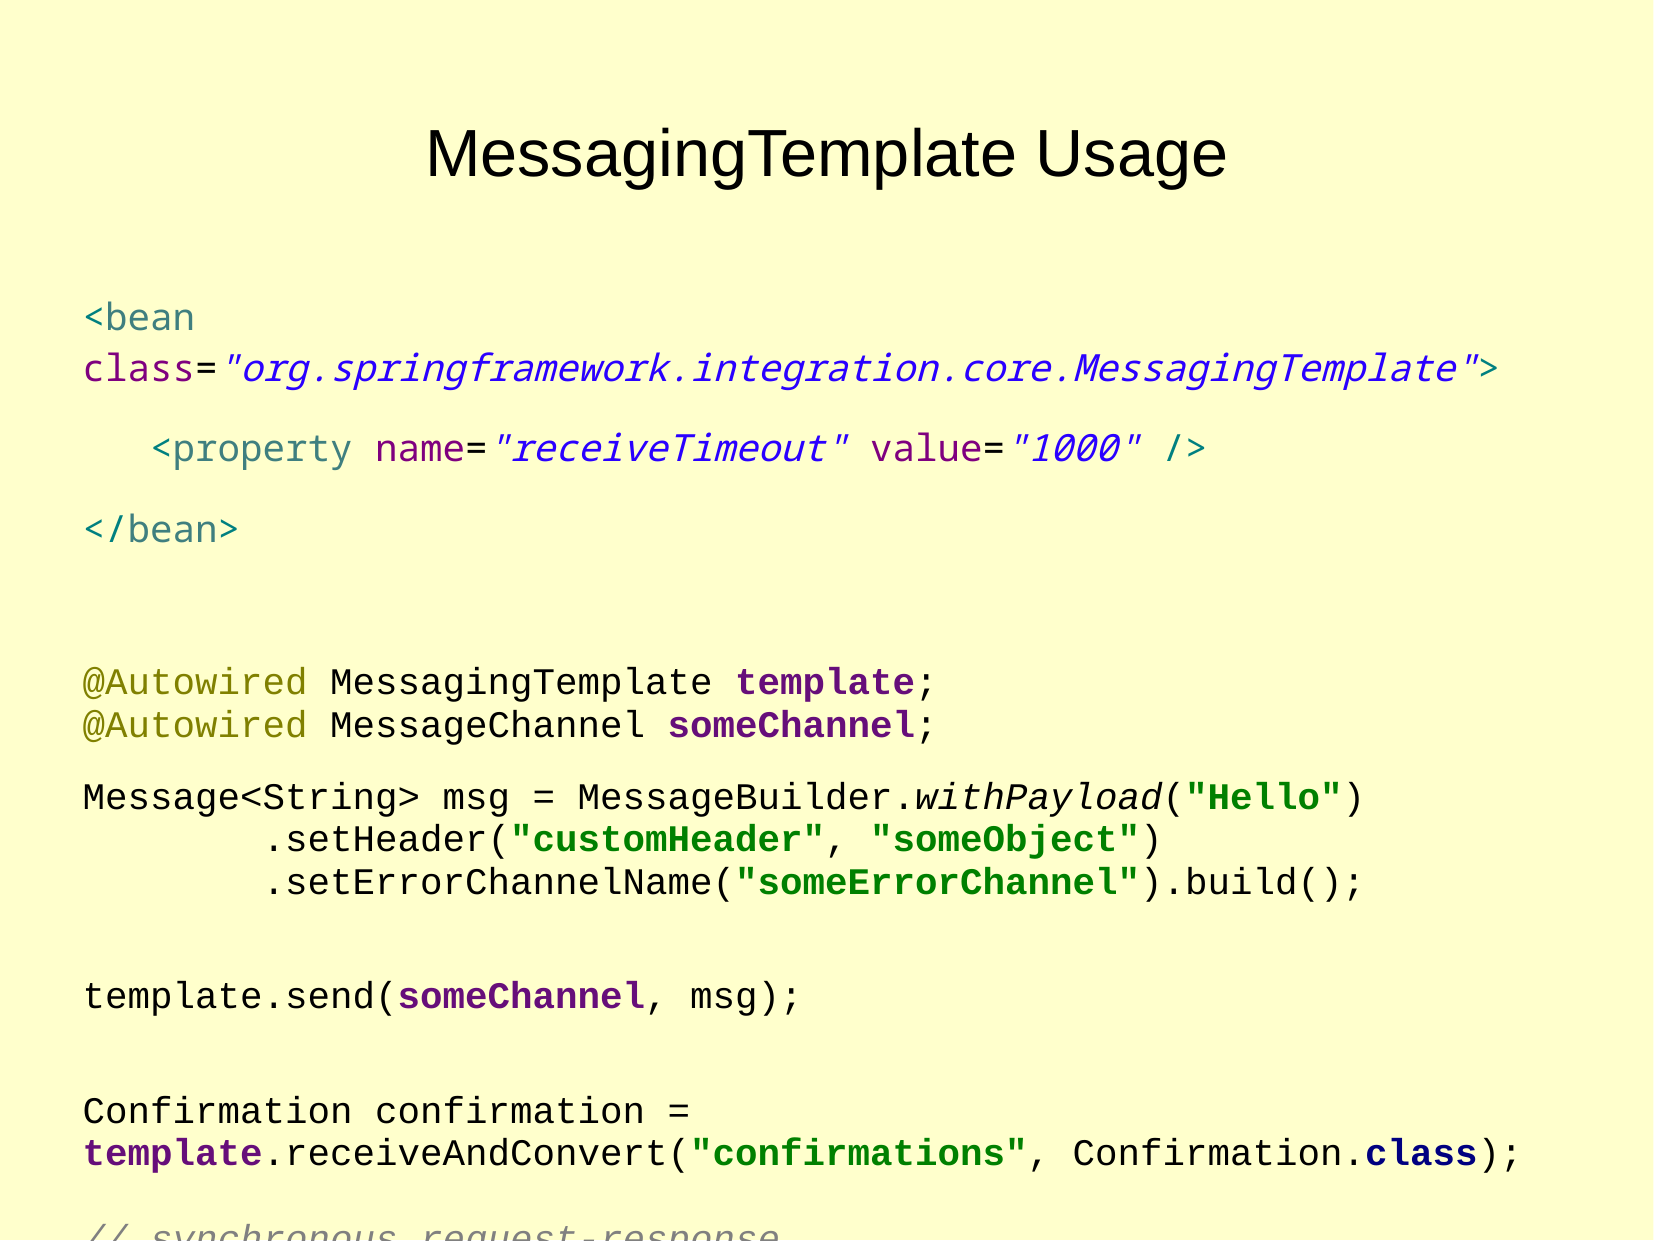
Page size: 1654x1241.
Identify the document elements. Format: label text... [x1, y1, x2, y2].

title MessagingTemplate Usage [82, 49, 1571, 257]
list <bean class="org.springframework.integration.core.MessagingTemplate"> <property name="receiveTimeout" value="1000" /> </bean> @Autowired MessagingTemplate template; @Autowired MessageChannel someChannel; Message<String> msg = MessageBuilder.withPayload("Hello") .setHeader("customHeader", "someObject") .setErrorChannelName("someErrorChannel").build(); template.send(someChannel, msg); Confirmation confirmation = template.receiveAndConvert("confirmations", Confirmation.class); // synchronous request-response Message responseMsg = template.sendAndReceive("requests", msg); [82, 290, 1571, 1241]
